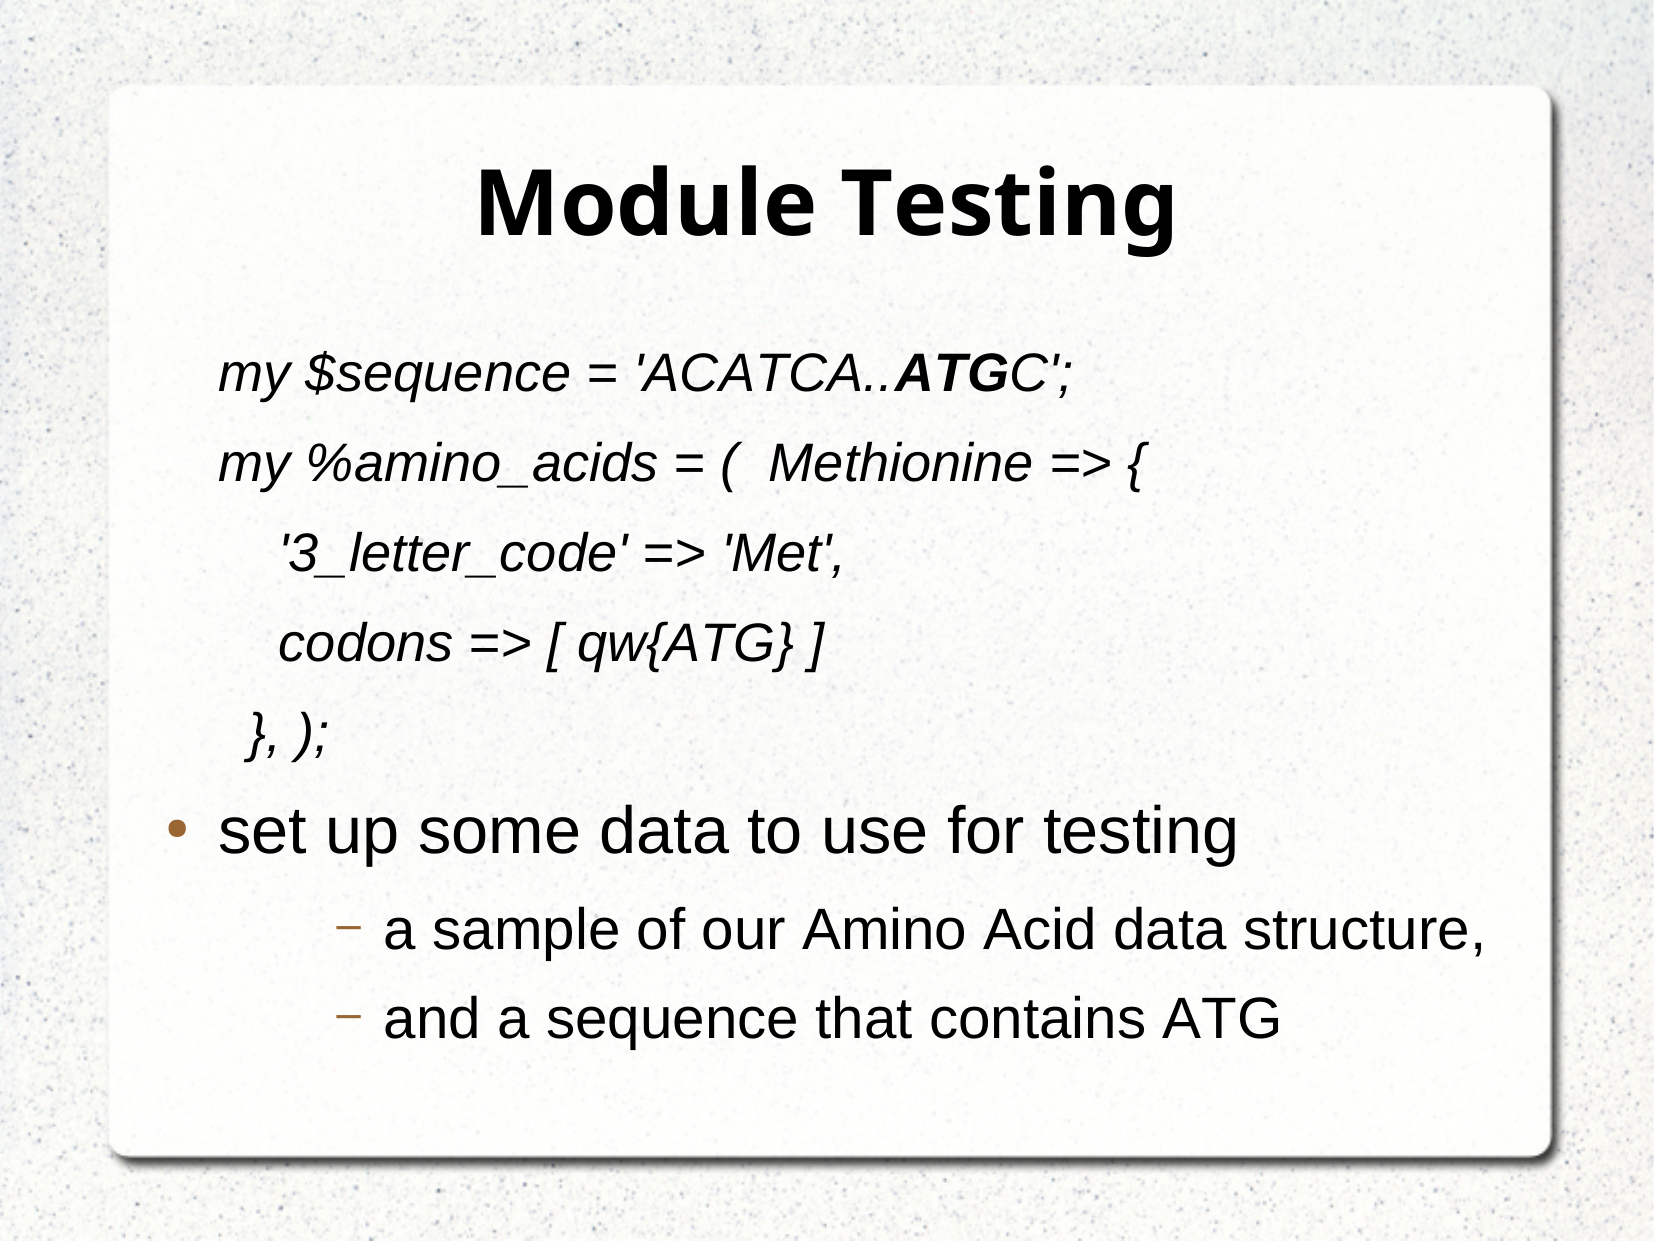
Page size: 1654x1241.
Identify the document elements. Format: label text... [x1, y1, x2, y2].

list my $sequence = 'ACATCA..ATGC'; my %amino_acids = ( Methionine => { '3_letter_code' => 'Met', codons => [ qw{ATG} ] }, ); set up some data to use for testing a sample of our Amino Acid data structure, and a sequence that contains ATG [147, 342, 1506, 1051]
picture [0, 0, 1654, 1241]
title Module Testing [118, 96, 1536, 304]
